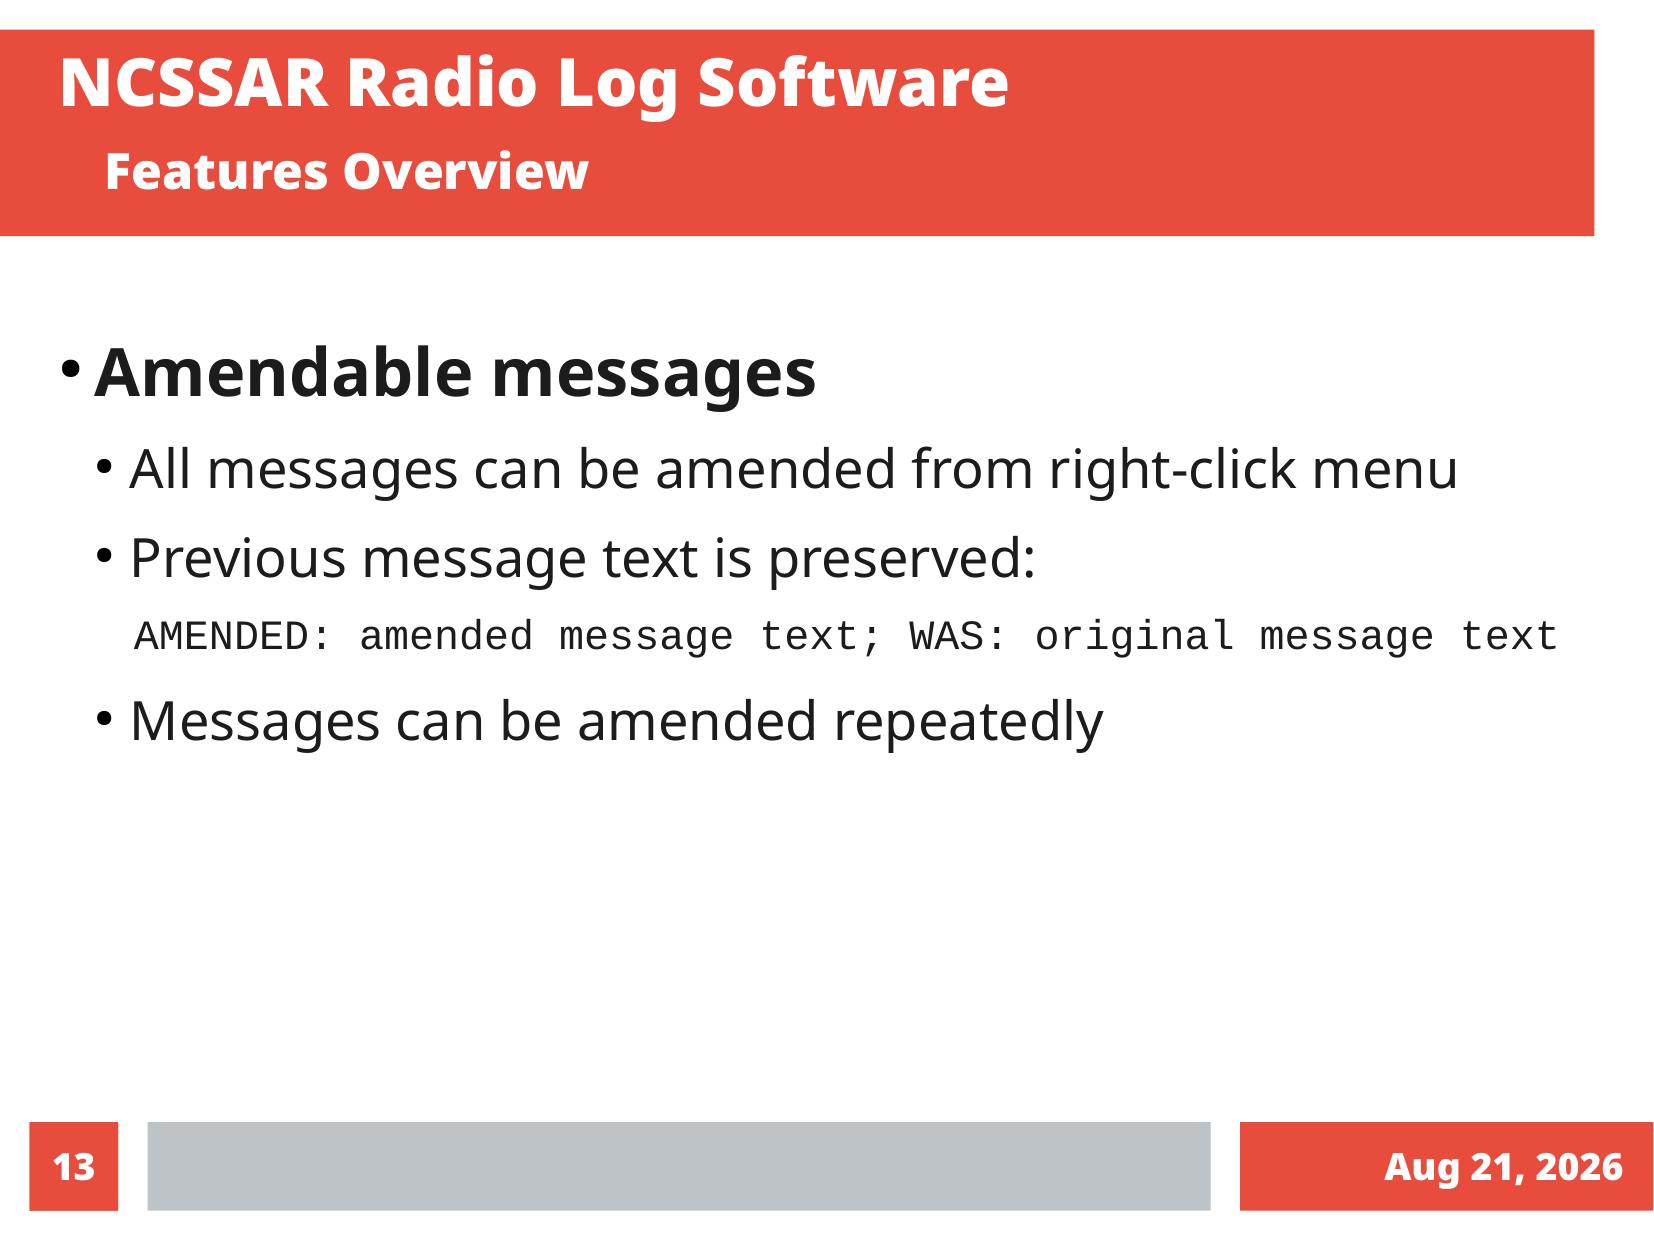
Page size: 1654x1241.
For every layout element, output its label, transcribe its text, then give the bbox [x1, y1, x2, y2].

title NCSSAR Radio Log Software Features Overview [59, 48, 1595, 207]
subtitle Amendable messages All messages can be amended from right-click menu Previous message text is preserved: AMENDED: amended message text; WAS: original message text Messages can be amended repeatedly [59, 324, 1565, 1093]
